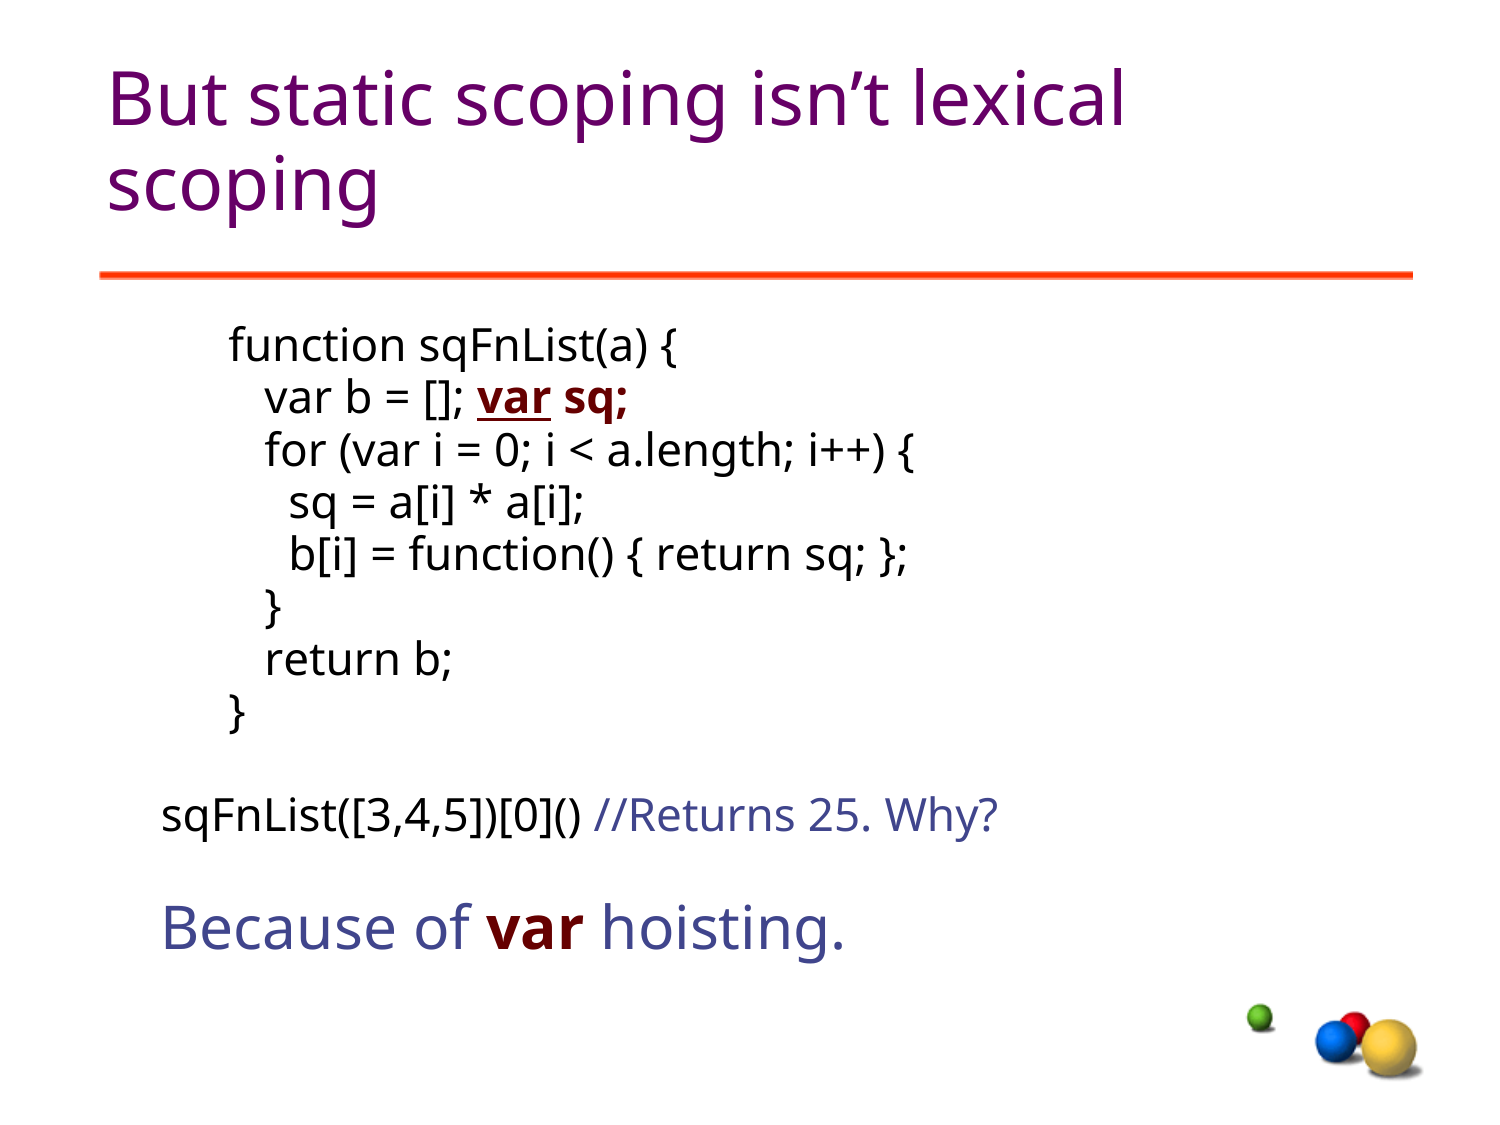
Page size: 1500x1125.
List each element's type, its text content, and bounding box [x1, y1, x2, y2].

picture [1224, 999, 1449, 1083]
title But static scoping isn’t lexical scoping [106, 57, 1369, 231]
picture [99, 271, 1413, 280]
subtitle function sqFnList(a) { var b = []; var sq; for (var i = 0; i < a.length; i++) { sq = a[i] * a[i]; b[i] = function() { return sq; }; } return b; } sqFnList([3,4,5])[0]() //Returns 25. Why? Because of var hoisting. [144, 320, 1407, 981]
